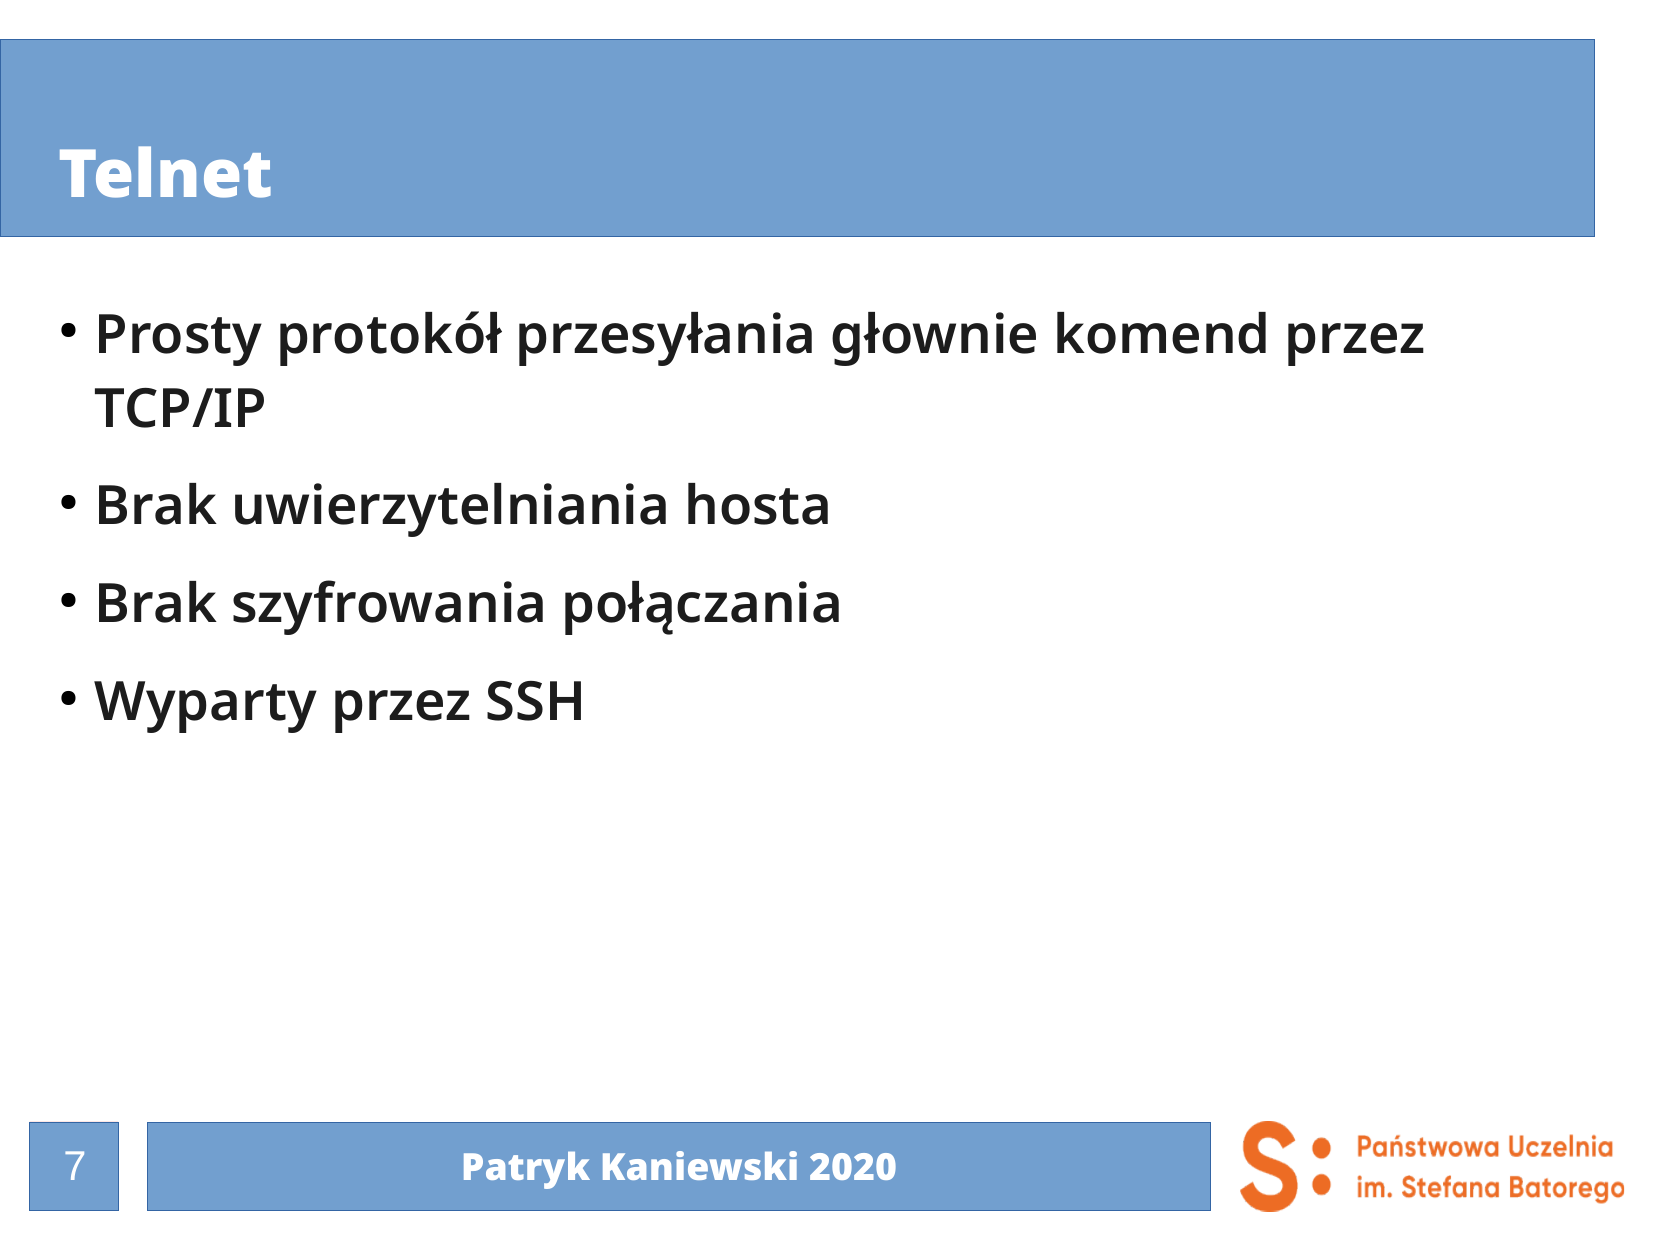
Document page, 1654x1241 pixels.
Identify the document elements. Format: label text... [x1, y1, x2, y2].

title Telnet [59, 59, 1595, 217]
list Prosty protokół przesyłania głownie komend przez TCP/IP Brak uwierzytelniania hosta Brak szyfrowania połączania Wyparty przez SSH [59, 295, 1565, 1015]
picture [1240, 1121, 1625, 1212]
